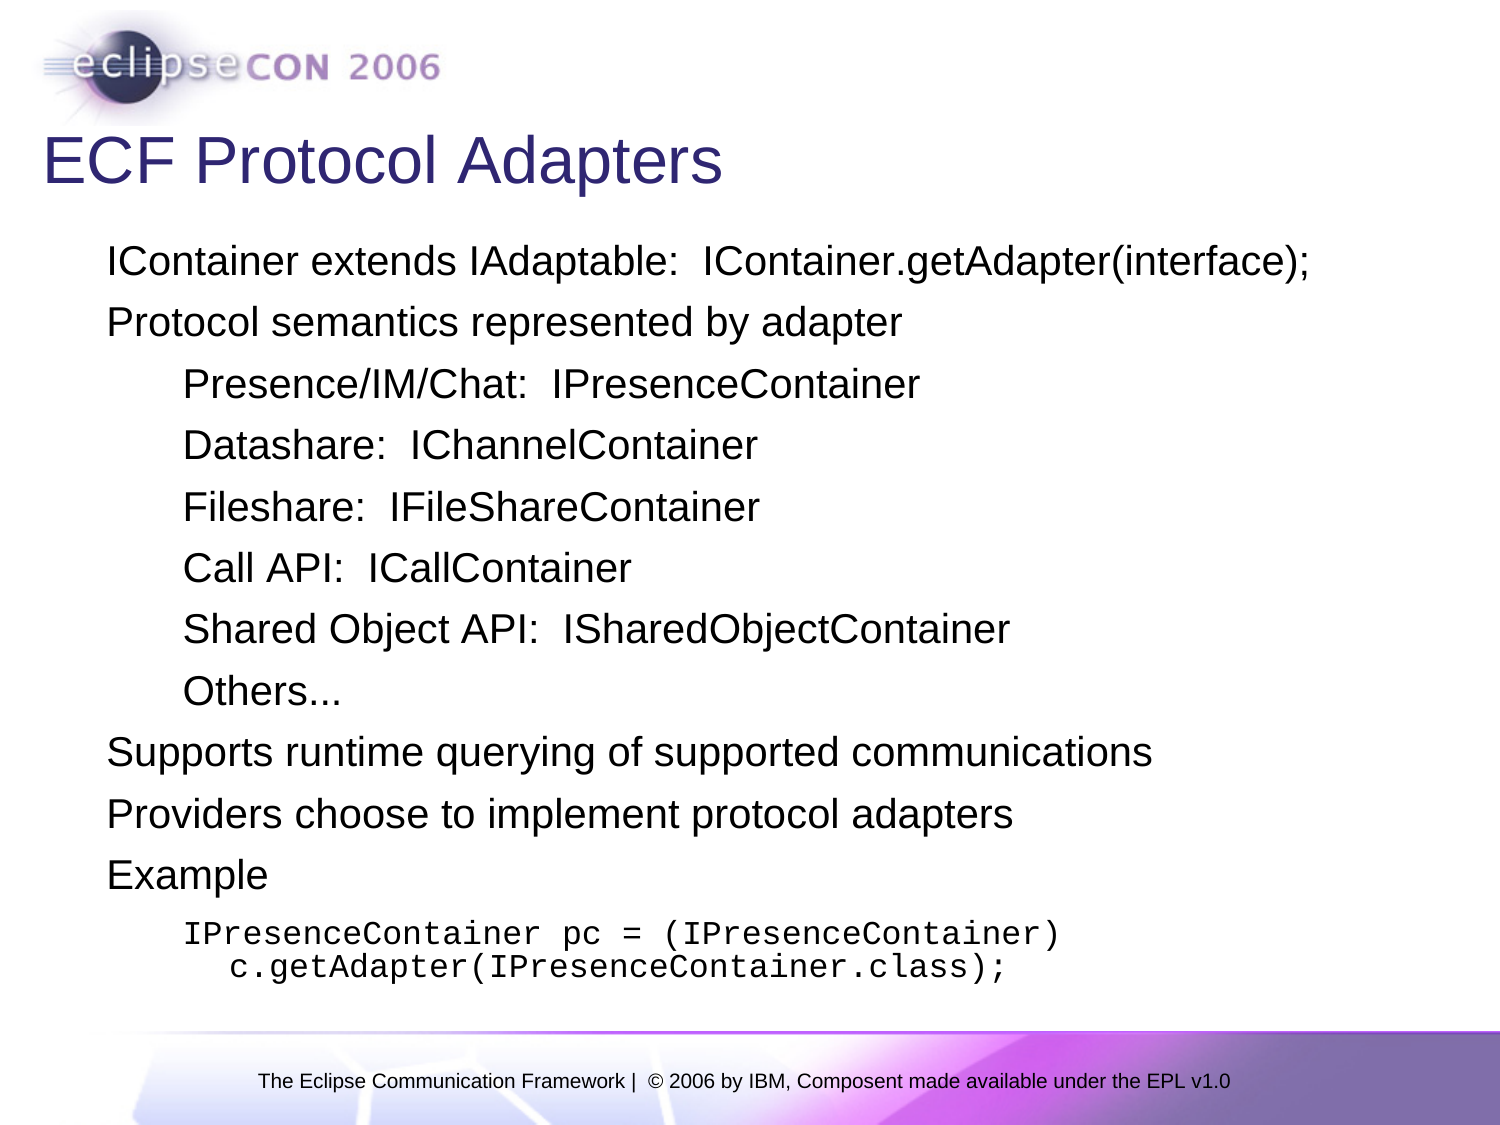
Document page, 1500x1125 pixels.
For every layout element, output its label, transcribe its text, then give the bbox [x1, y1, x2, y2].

picture [0, 1031, 1500, 1125]
picture [31, 10, 1040, 126]
list IContainer extends IAdaptable: IContainer.getAdapter(interface); Protocol semantics represented by adapter Presence/IM/Chat: IPresenceContainer Datashare: IChannelContainer Fileshare: IFileShareContainer Call API: ICallContainer Shared Object API: ISharedObjectContainer Others... Supports runtime querying of supported communications Providers choose to implement protocol adapters Example IPresenceContainer pc = (IPresenceContainer) c.getAdapter(IPresenceContainer.class); [106, 243, 1376, 1029]
title ECF Protocol Adapters [42, 125, 1395, 208]
